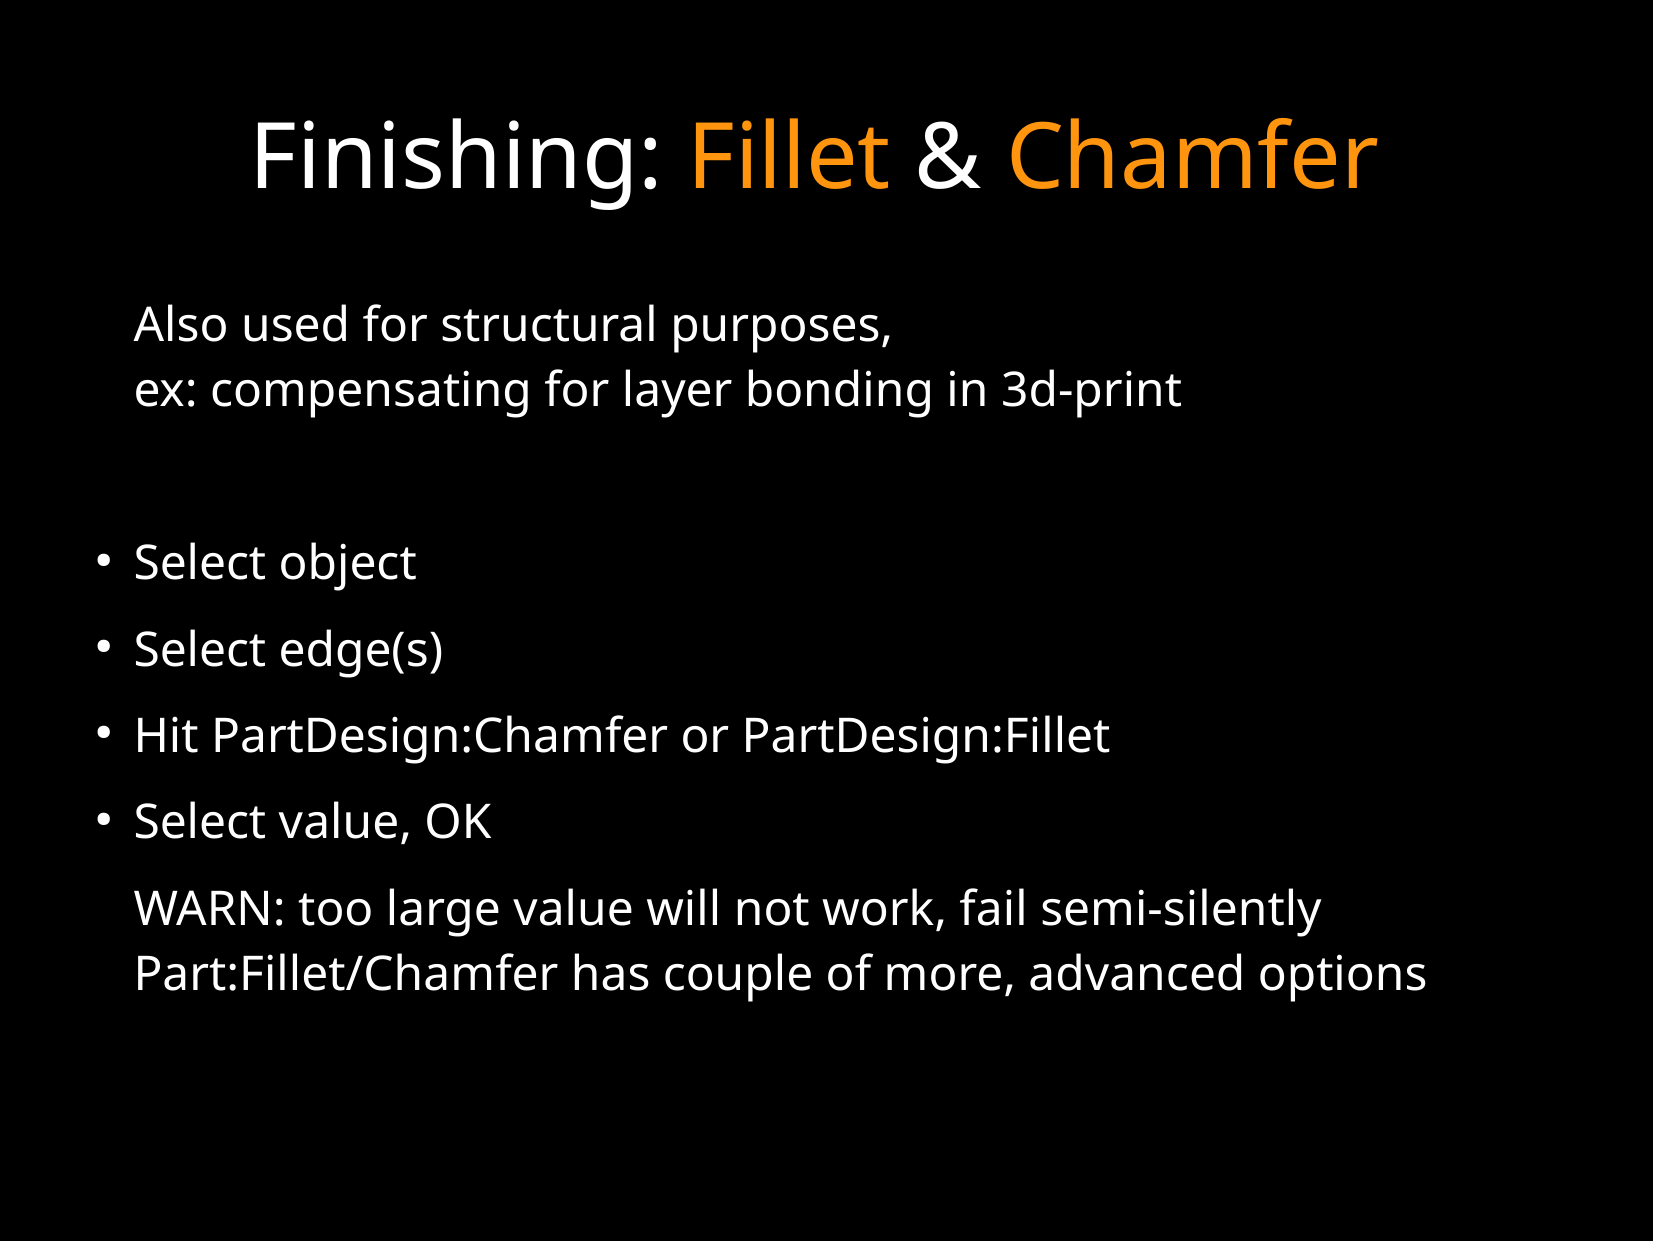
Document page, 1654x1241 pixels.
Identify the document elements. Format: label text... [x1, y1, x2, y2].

list Also used for structural purposes, ex: compensating for layer bonding in 3d-print Select object Select edge(s) Hit PartDesign:Chamfer or PartDesign:Fillet Select value, OK WARN: too large value will not work, fail semi-silently Part:Fillet/Chamfer has couple of more, advanced options [82, 290, 1571, 1010]
title Finishing: Fillet & Chamfer [82, 49, 1571, 257]
